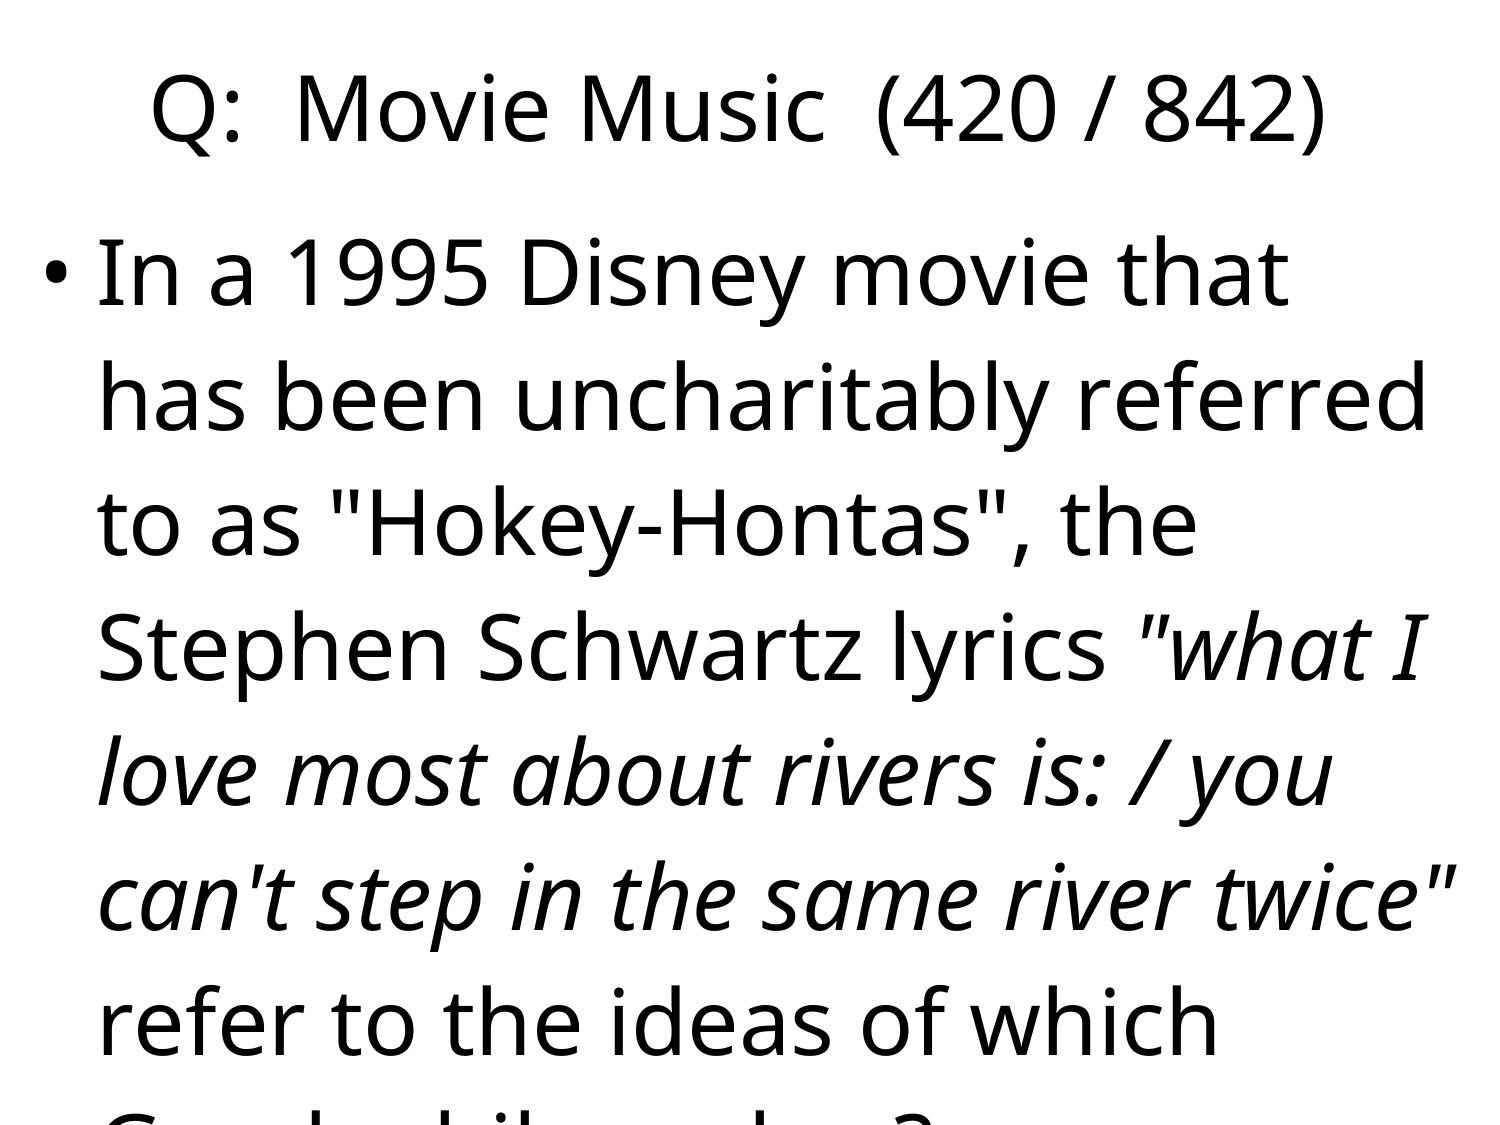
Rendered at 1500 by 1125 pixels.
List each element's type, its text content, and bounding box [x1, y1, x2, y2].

list In a 1995 Disney movie that has been uncharitably referred to as "Hokey-Hontas", the Stephen Schwartz lyrics "what I love most about rivers is: / you can't step in the same river twice" refer to the ideas of which Greek philosopher? [24, 200, 1476, 1101]
title Q: Movie Music (420 / 842) [24, 12, 1476, 200]
